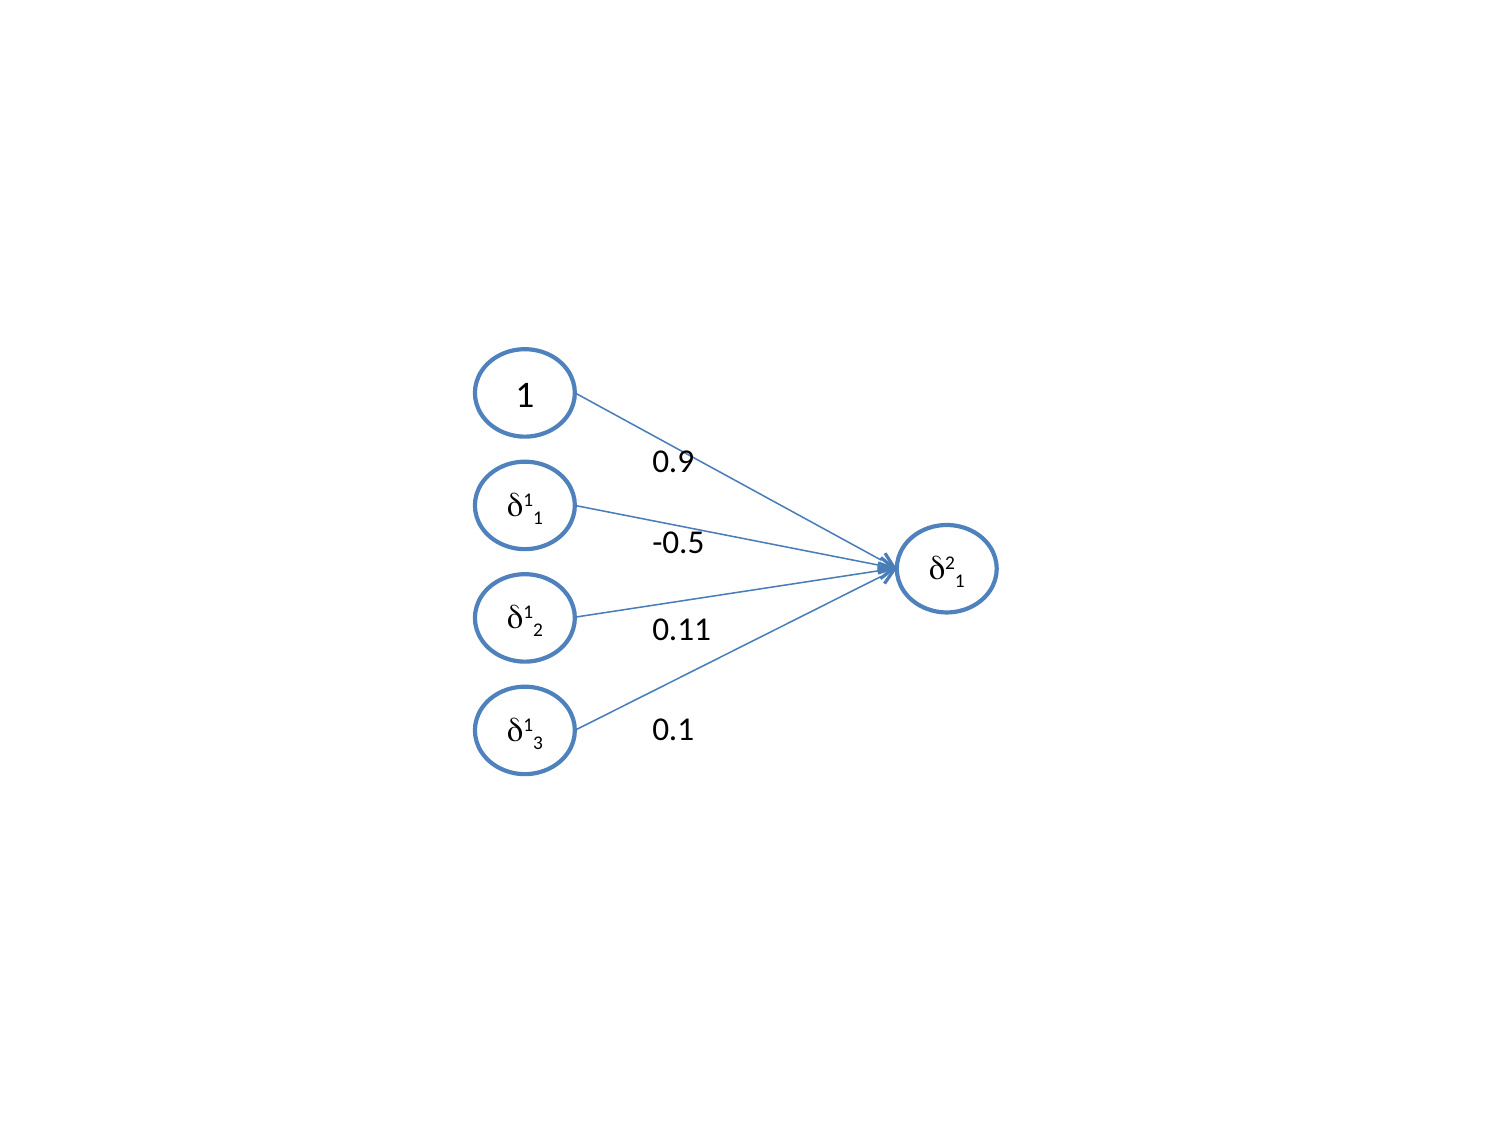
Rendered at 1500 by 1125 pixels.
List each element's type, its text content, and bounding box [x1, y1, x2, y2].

text_box -0.5 [637, 512, 775, 568]
text_box 0.11 [637, 600, 775, 655]
text_box d21 [896, 525, 997, 613]
text_box d12 [474, 574, 575, 662]
text_box 0.1 [637, 699, 775, 755]
text_box d11 [474, 461, 575, 550]
text_box d13 [474, 686, 575, 775]
text_box 0.9 [637, 431, 775, 487]
text_box 1 [474, 349, 575, 437]
